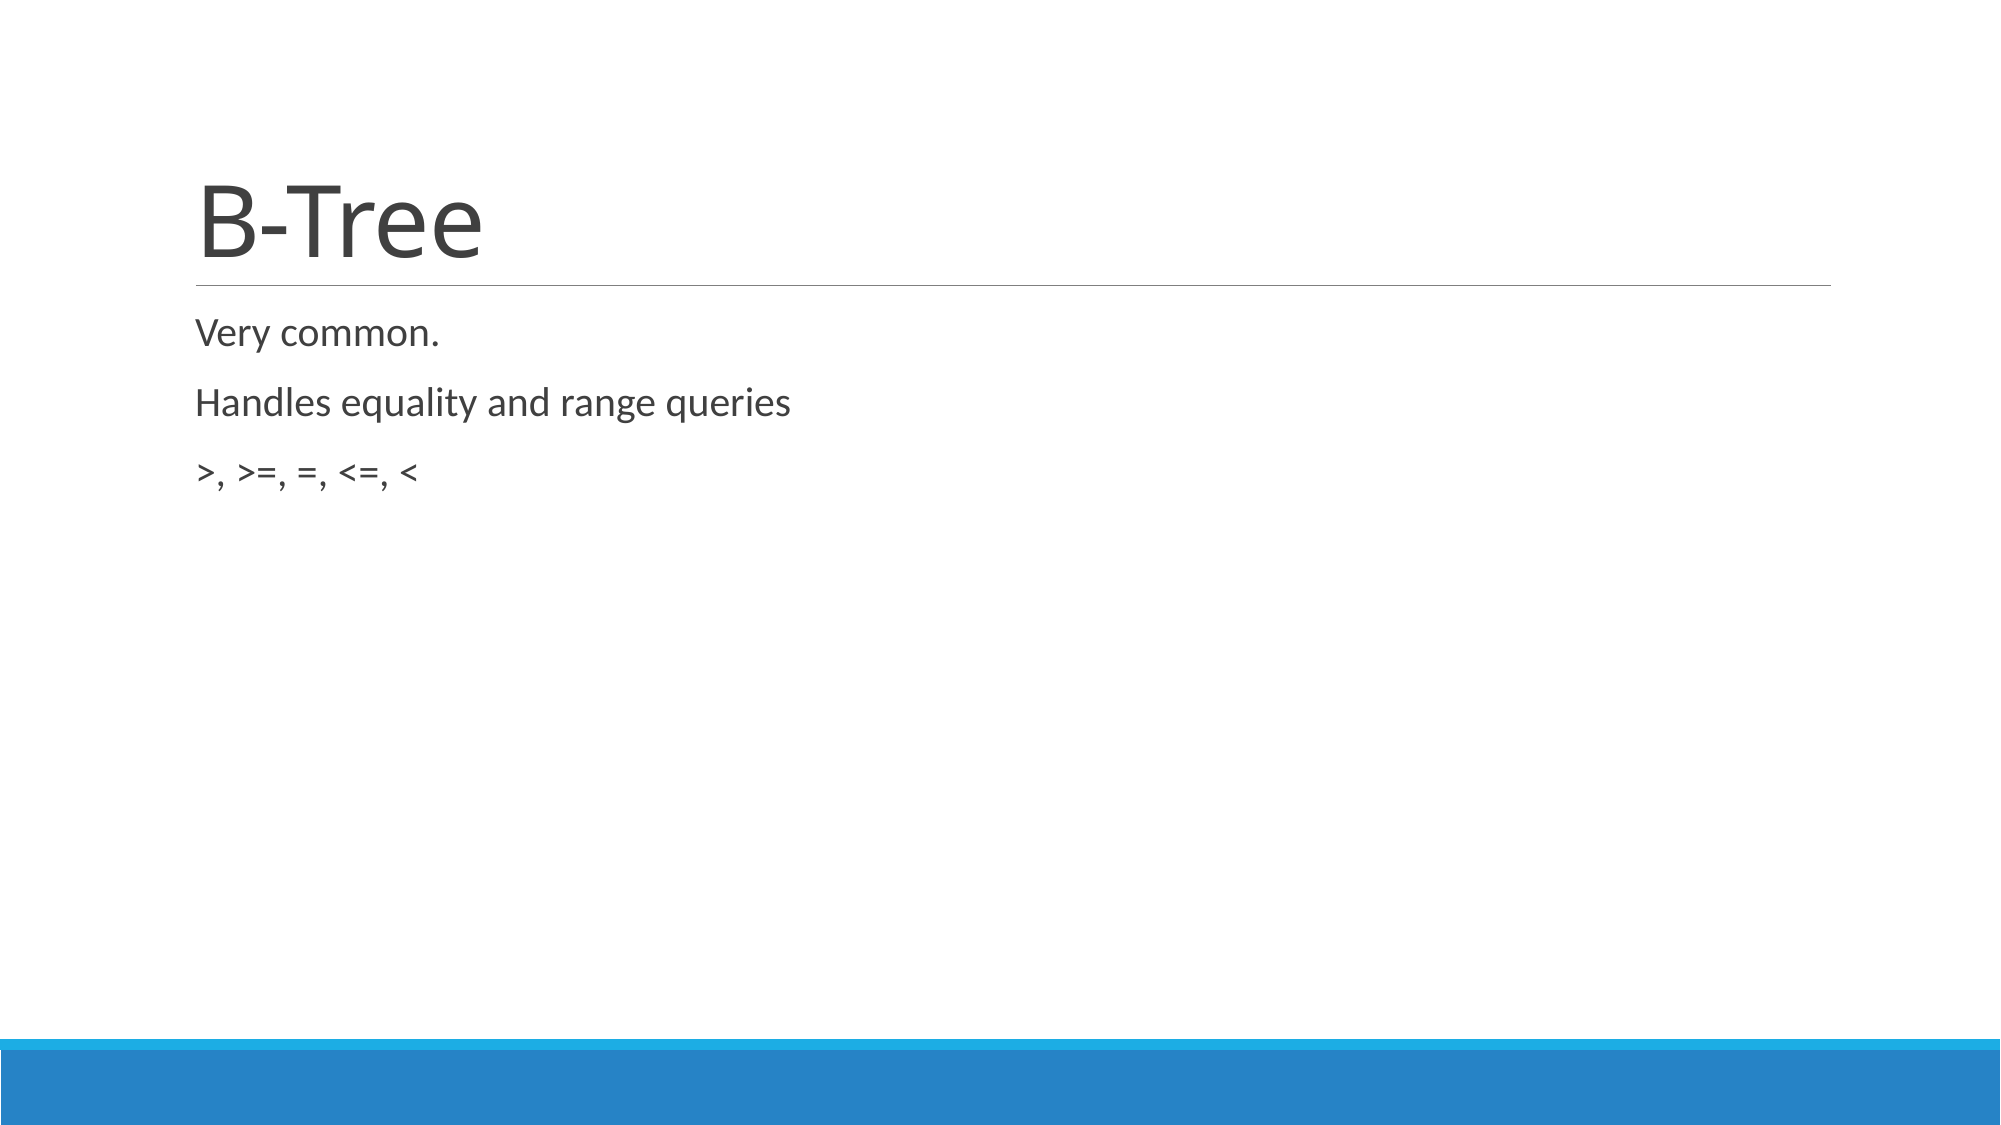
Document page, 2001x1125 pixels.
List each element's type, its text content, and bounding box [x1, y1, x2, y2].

title B-Tree [180, 47, 1831, 286]
list Very common. Handles equality and range queries >, >=, =, <=, < [180, 302, 1831, 963]
